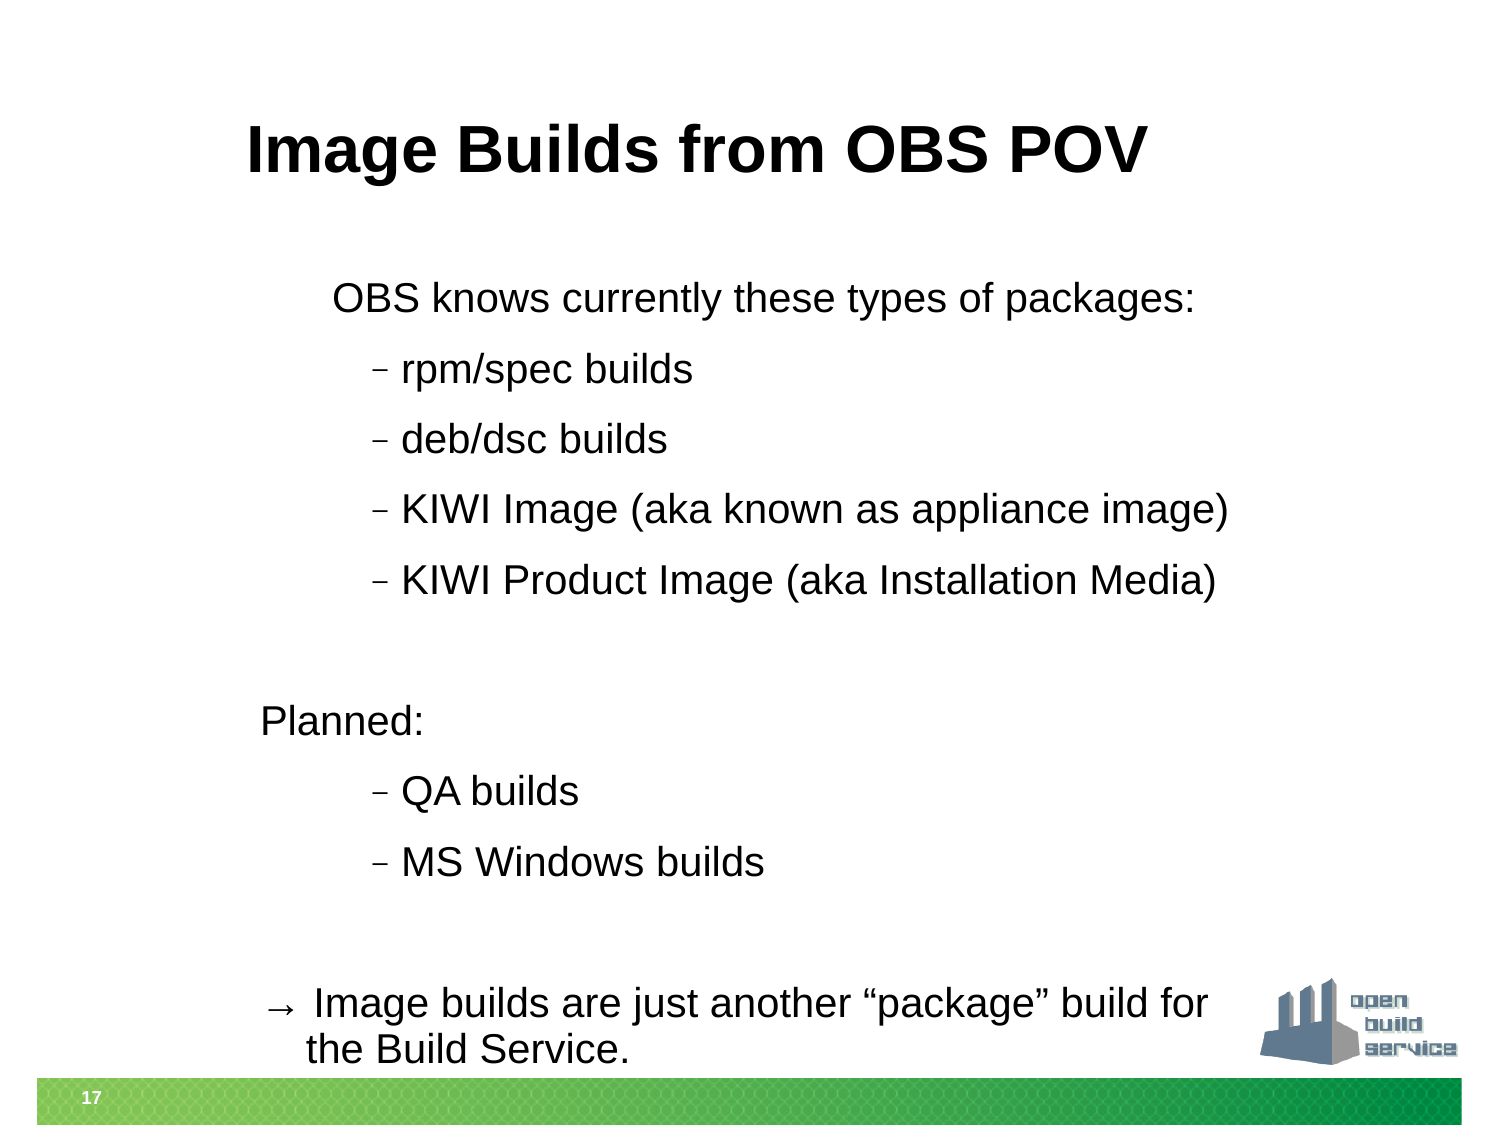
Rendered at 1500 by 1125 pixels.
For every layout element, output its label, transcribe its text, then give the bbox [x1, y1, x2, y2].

picture [1431, 978, 1458, 1065]
picture [37, 1078, 1462, 1125]
title Image Builds from OBS POV [246, 60, 1409, 239]
list OBS knows currently these types of packages: rpm/spec builds deb/dsc builds KIWI Image (aka known as appliance image) KIWI Product Image (aka Installation Media) Planned: QA builds MS Windows builds → Image builds are just another “package” build for the Build Service. [245, 267, 1431, 1081]
